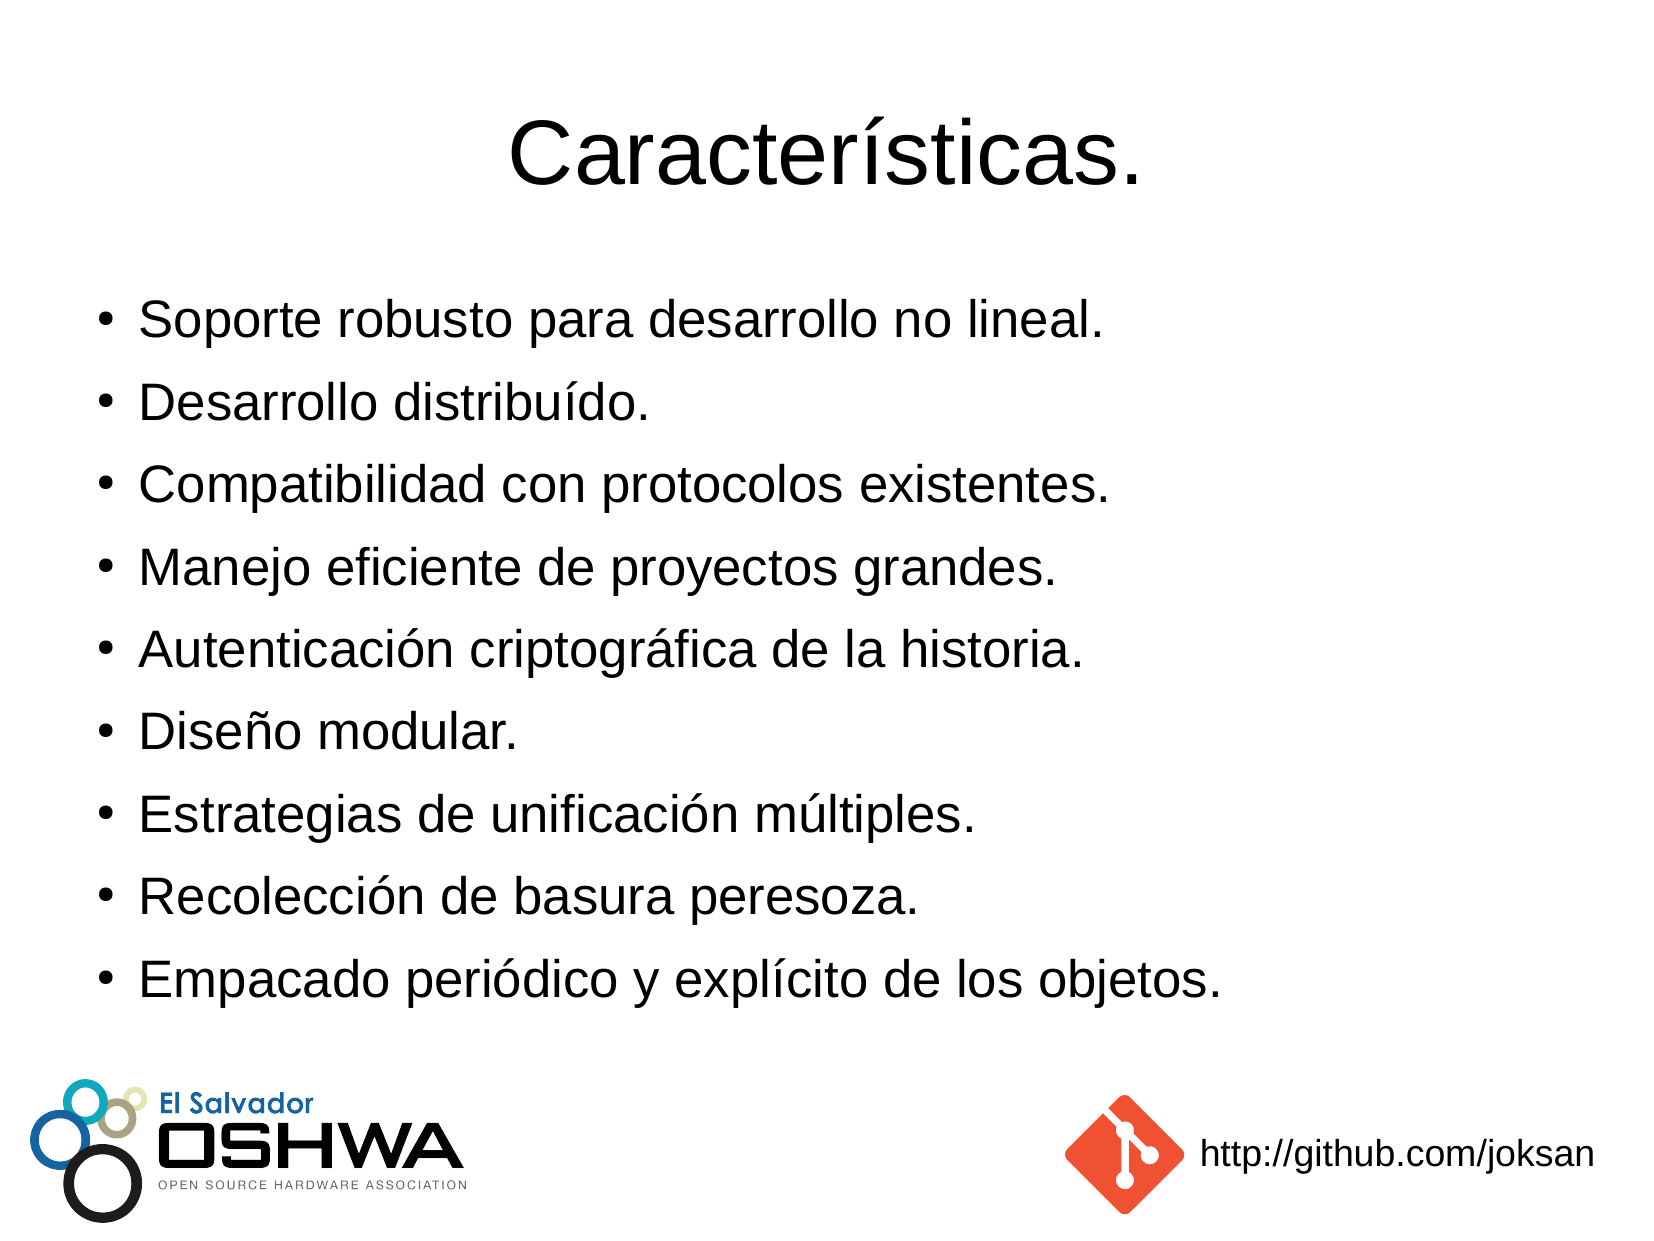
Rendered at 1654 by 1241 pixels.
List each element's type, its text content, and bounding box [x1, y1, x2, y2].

picture [30, 1079, 466, 1224]
text_box http://github.com/joksan [1185, 1125, 1611, 1182]
list Soporte robusto para desarrollo no lineal. Desarrollo distribuído. Compatibilidad con protocolos existentes. Manejo eficiente de proyectos grandes. Autenticación criptográfica de la historia. Diseño modular. Estrategias de unificación múltiples. Recolección de basura peresoza. Empacado periódico y explícito de los objetos. [82, 290, 1571, 1010]
title Características. [82, 49, 1571, 257]
picture [1065, 1095, 1185, 1215]
